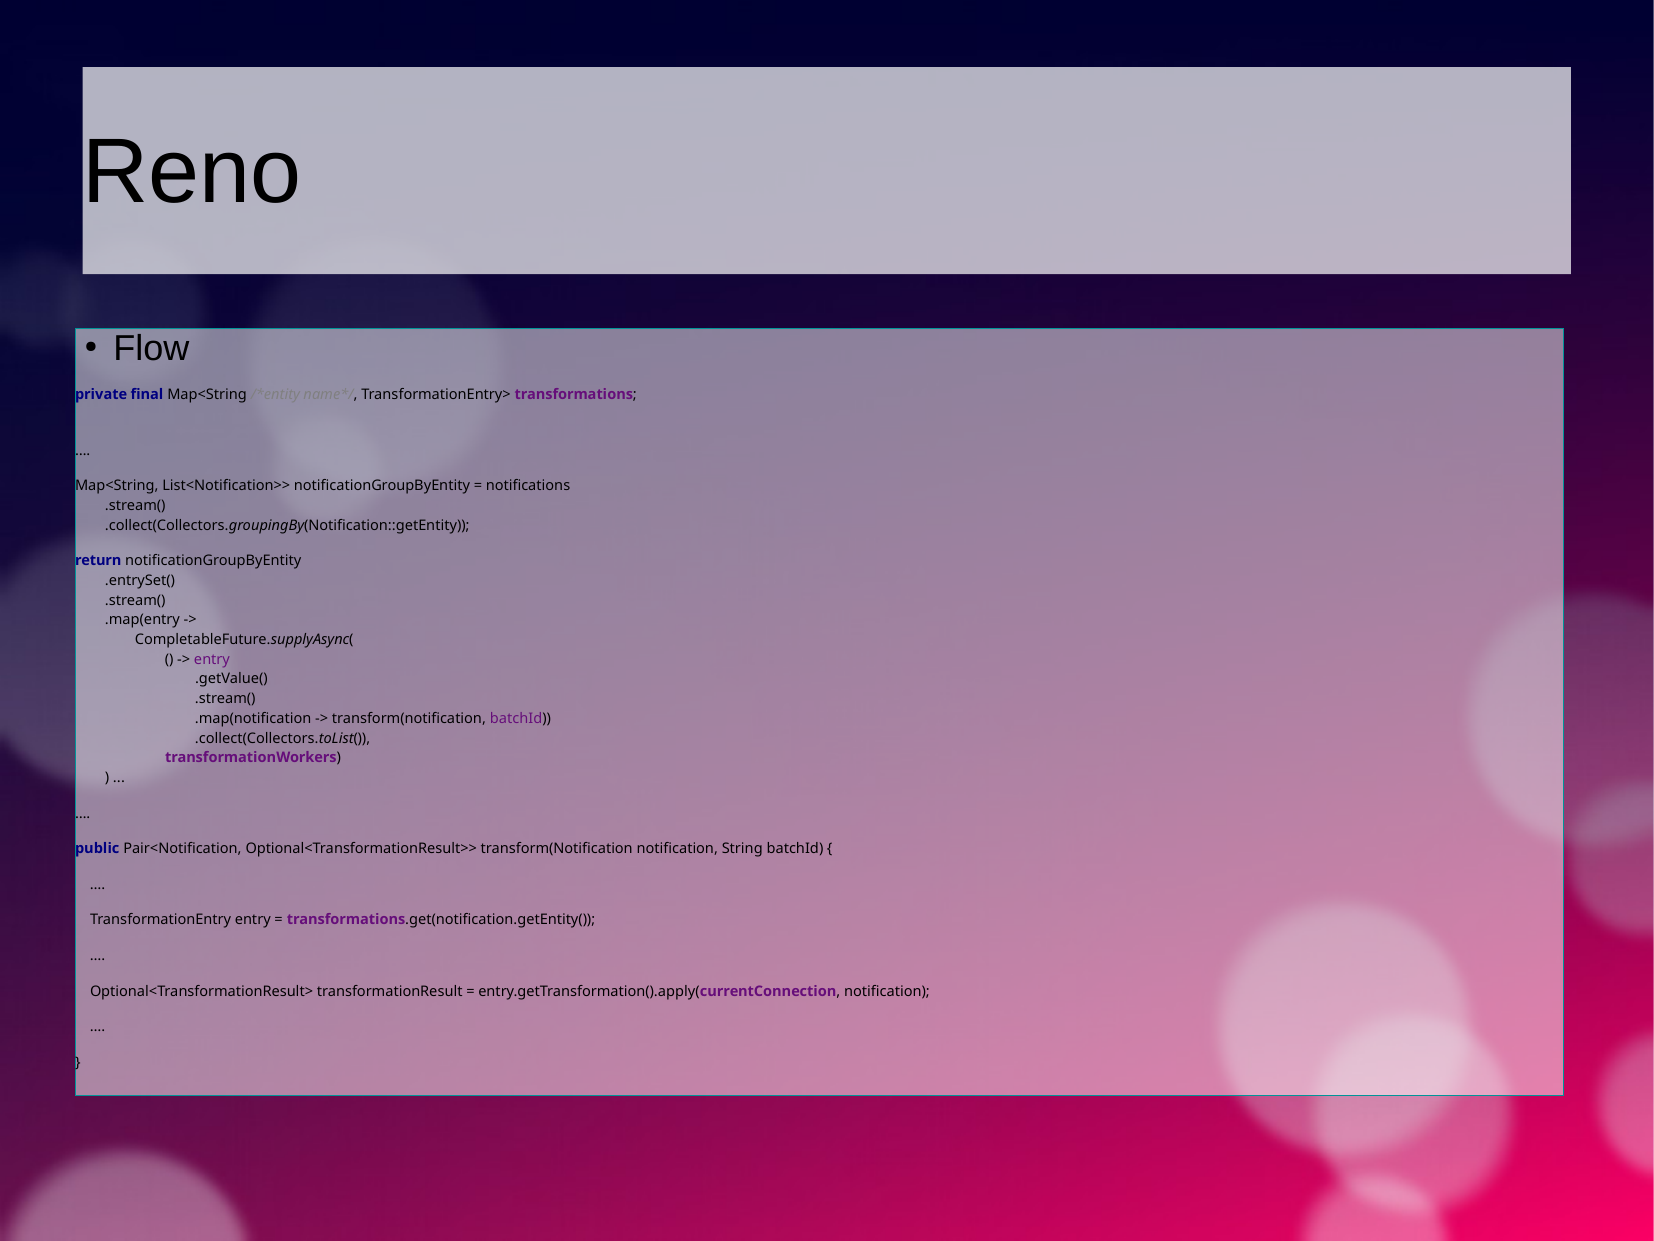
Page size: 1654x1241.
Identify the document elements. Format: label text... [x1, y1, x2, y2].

list Flow private final Map<String /*entity name*/, TransformationEntry> transformations; …. Map<String, List<Notification>> notificationGroupByEntity = notifications .stream() .collect(Collectors.groupingBy(Notification::getEntity)); return notificationGroupByEntity .entrySet() .stream() .map(entry -> CompletableFuture.supplyAsync( () -> entry .getValue() .stream() .map(notification -> transform(notification, batchId)) .collect(Collectors.toList()), transformationWorkers) ) ... …. public Pair<Notification, Optional<TransformationResult>> transform(Notification notification, String batchId) { …. TransformationEntry entry = transformations.get(notification.getEntity()); …. Optional<TransformationResult> transformationResult = entry.getTransformation().apply(currentConnection, notification); …. } [75, 328, 1564, 1096]
title Reno [82, 67, 1571, 275]
picture [0, 0, 1654, 1241]
